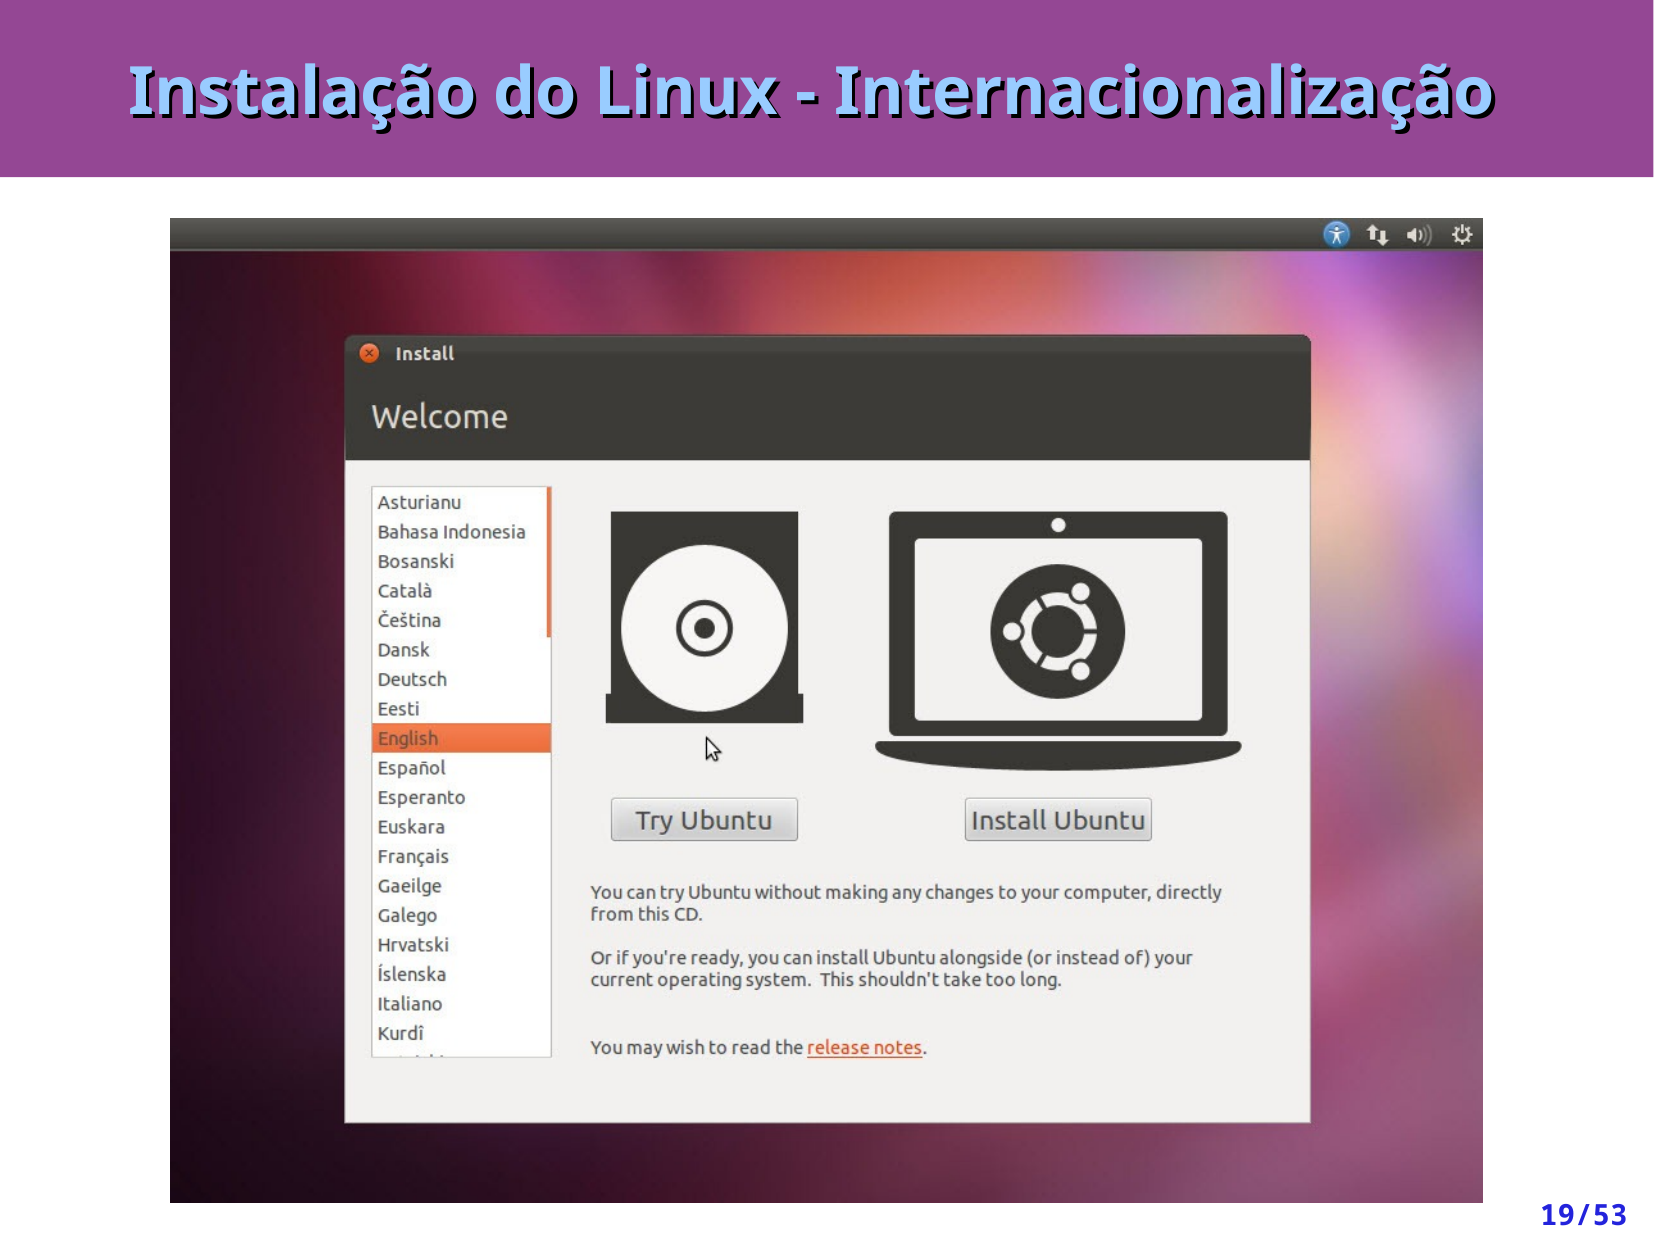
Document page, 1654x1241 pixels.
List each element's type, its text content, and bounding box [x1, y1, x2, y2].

picture [170, 218, 1483, 1203]
title Instalação do Linux - Internacionalização [0, 0, 1654, 178]
